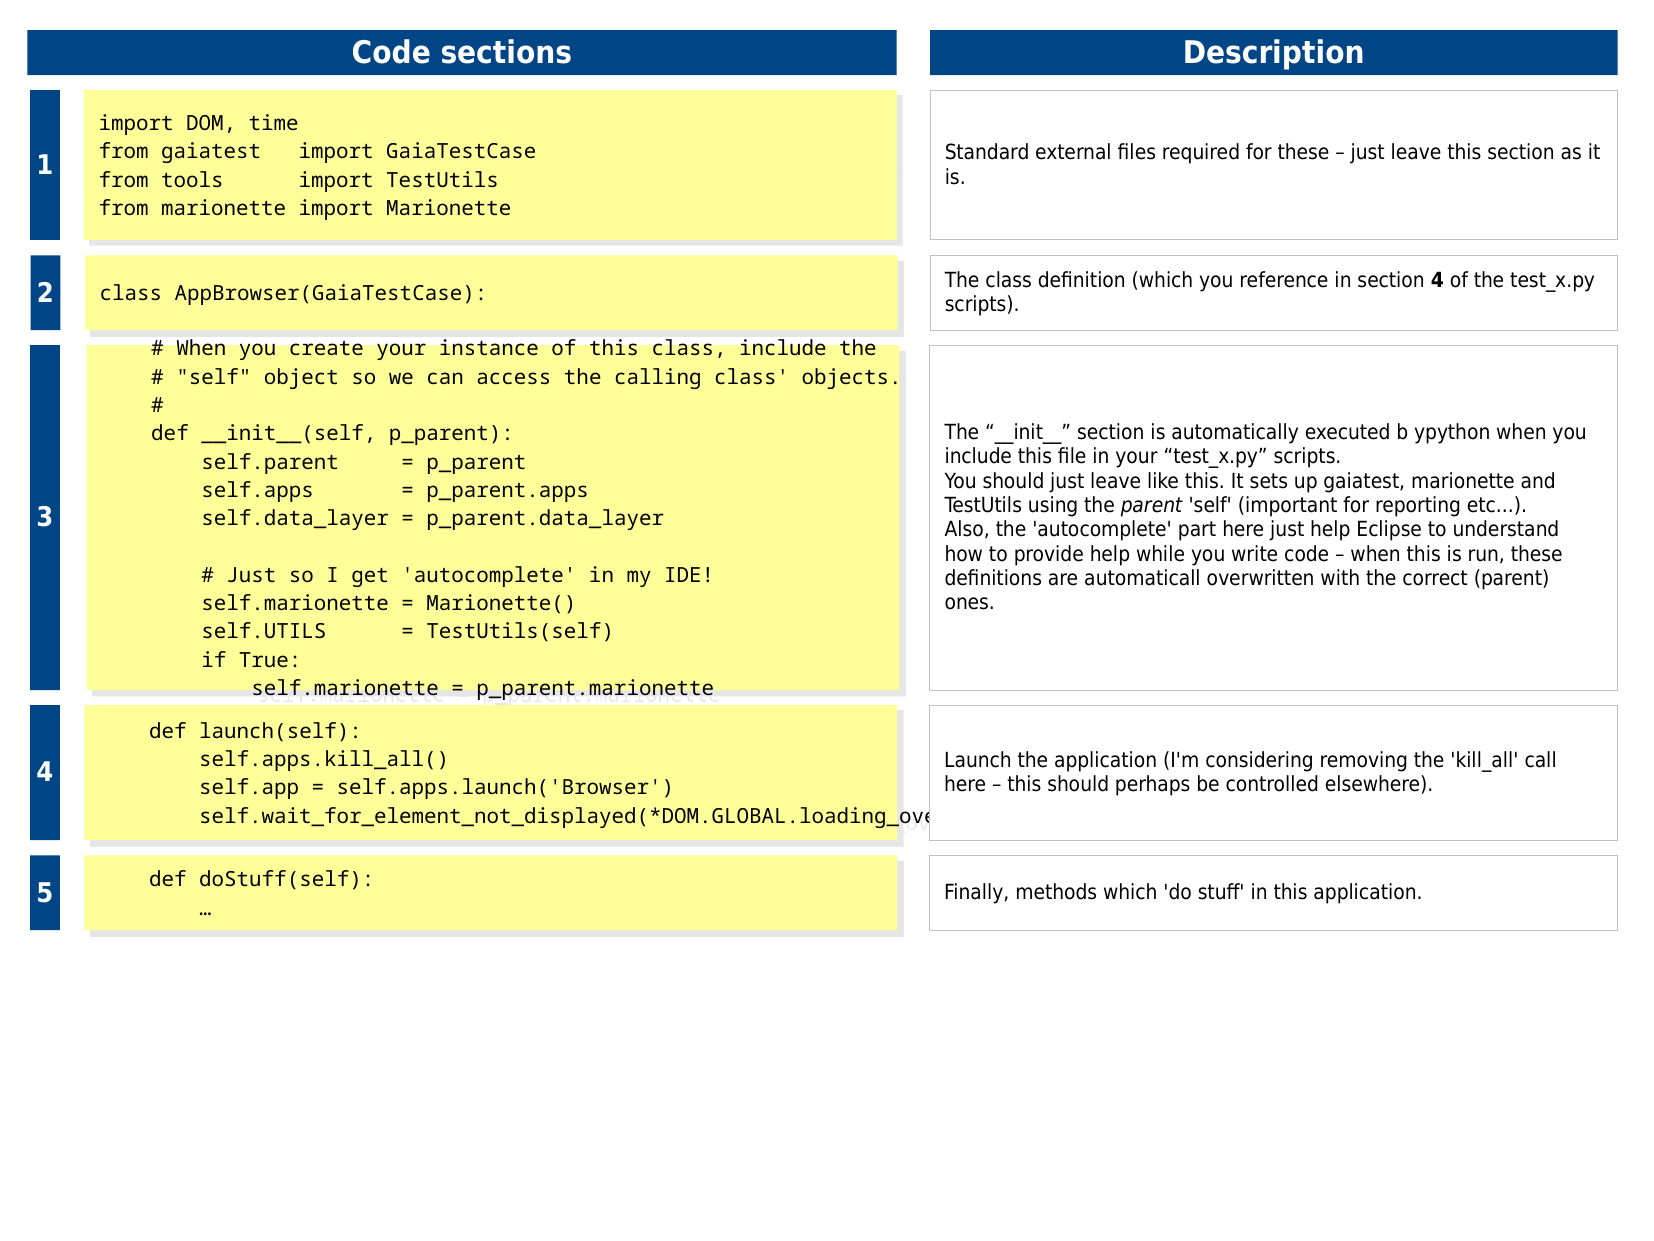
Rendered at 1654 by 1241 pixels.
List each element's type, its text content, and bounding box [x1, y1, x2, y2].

text_box The “__init__” section is automatically executed b ypython when you include this file in your “test_x.py” scripts. You should just leave like this. It sets up gaiatest, marionette and TestUtils using the parent 'self' (important for reporting etc...). Also, the 'autocomplete' part here just help Eclipse to understand how to provide help while you write code – when this is run, these definitions are automaticall overwritten with the correct (parent) ones. [929, 345, 1618, 691]
text_box 1 [30, 90, 60, 240]
text_box Description [930, 30, 1618, 76]
text_box Standard external files required for these – just leave this section as it is. [930, 90, 1618, 240]
text_box class AppBrowser(GaiaTestCase): [84, 255, 898, 331]
text_box 4 [30, 705, 60, 841]
text_box Launch the application (I'm considering removing the 'kill_all' call here – this should perhaps be controlled elsewhere). [929, 705, 1618, 841]
text_box 5 [30, 855, 60, 931]
text_box def launch(self): self.apps.kill_all() self.app = self.apps.launch('Browser') self.wait_for_element_not_displayed(*DOM.GLOBAL.loading_overlay) [84, 705, 898, 841]
text_box 2 [30, 255, 61, 331]
text_box # # When you create your instance of this class, include the # "self" object so we can access the calling class' objects. # def __init__(self, p_parent): self.parent = p_parent self.apps = p_parent.apps self.data_layer = p_parent.data_layer # Just so I get 'autocomplete' in my IDE! self.marionette = Marionette() self.UTILS = TestUtils(self) if True: self.marionette = p_parent.marionette self.UTILS = p_parent.UTILS [86, 345, 900, 691]
text_box def doStuff(self): … [84, 855, 898, 931]
text_box Code sections [27, 30, 897, 76]
text_box import DOM, time from gaiatest import GaiaTestCase from tools import TestUtils from marionette import Marionette [83, 90, 897, 240]
text_box Finally, methods which 'do stuff' in this application. [929, 855, 1618, 931]
text_box The class definition (which you reference in section 4 of the test_x.py scripts). [930, 255, 1618, 331]
text_box 3 [30, 345, 60, 691]
